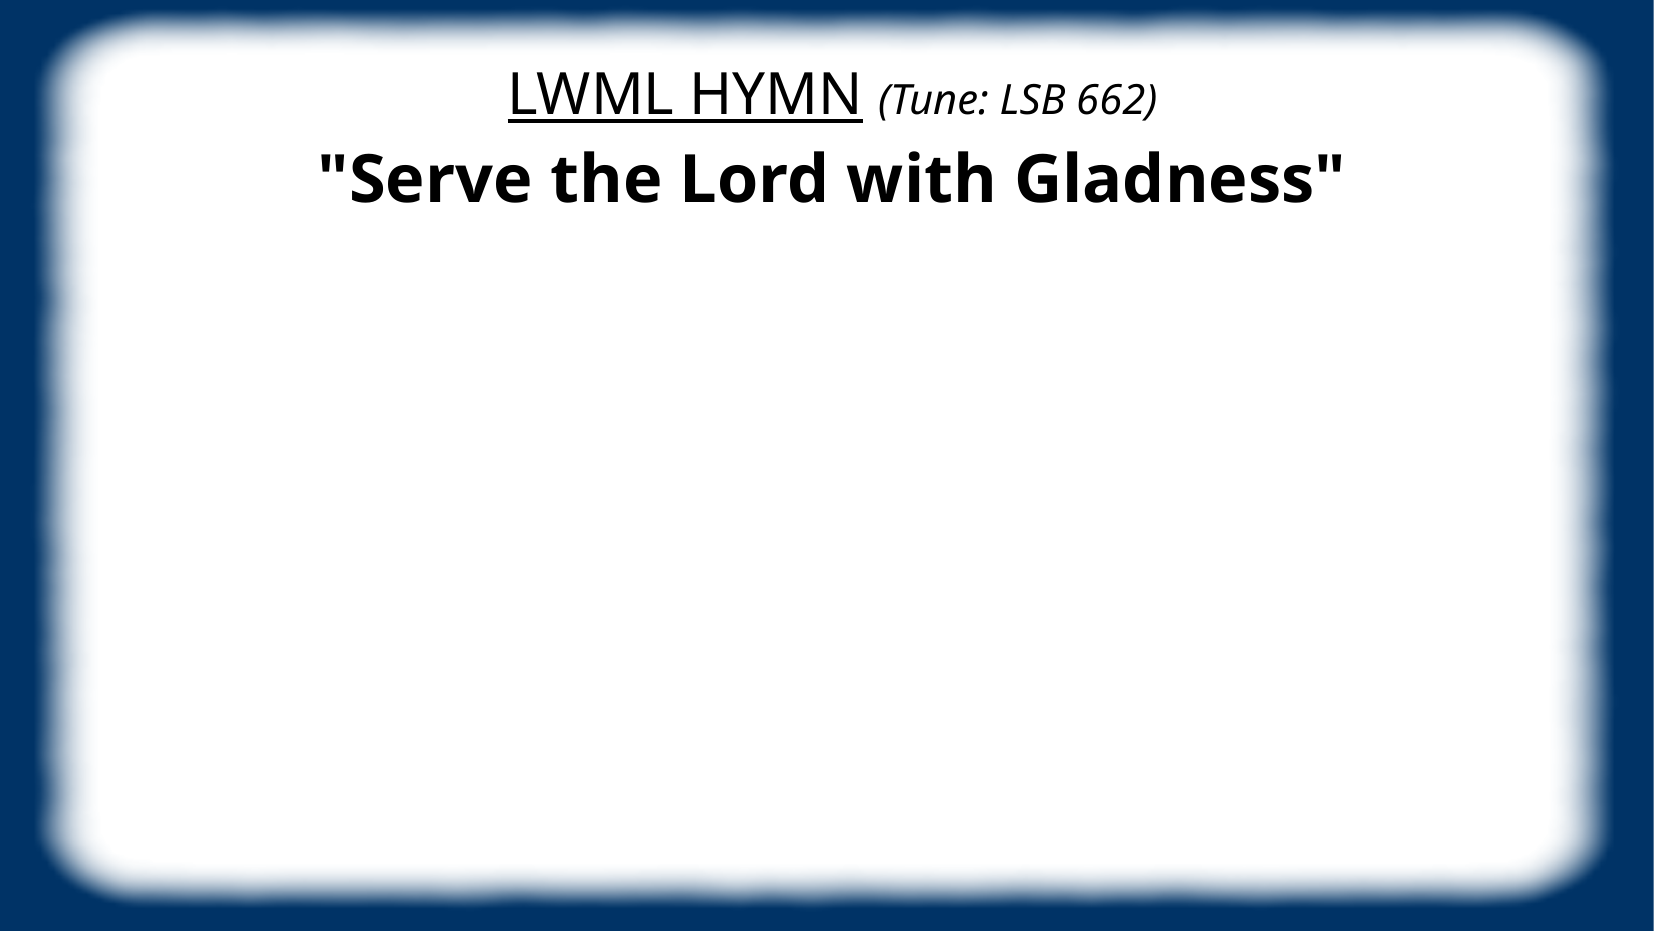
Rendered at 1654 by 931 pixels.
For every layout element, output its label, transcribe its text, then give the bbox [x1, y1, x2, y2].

picture [0, 0, 1654, 931]
text_box LWML HYMN (Tune: LSB 662) "Serve the Lord with Gladness" [90, 45, 1576, 226]
